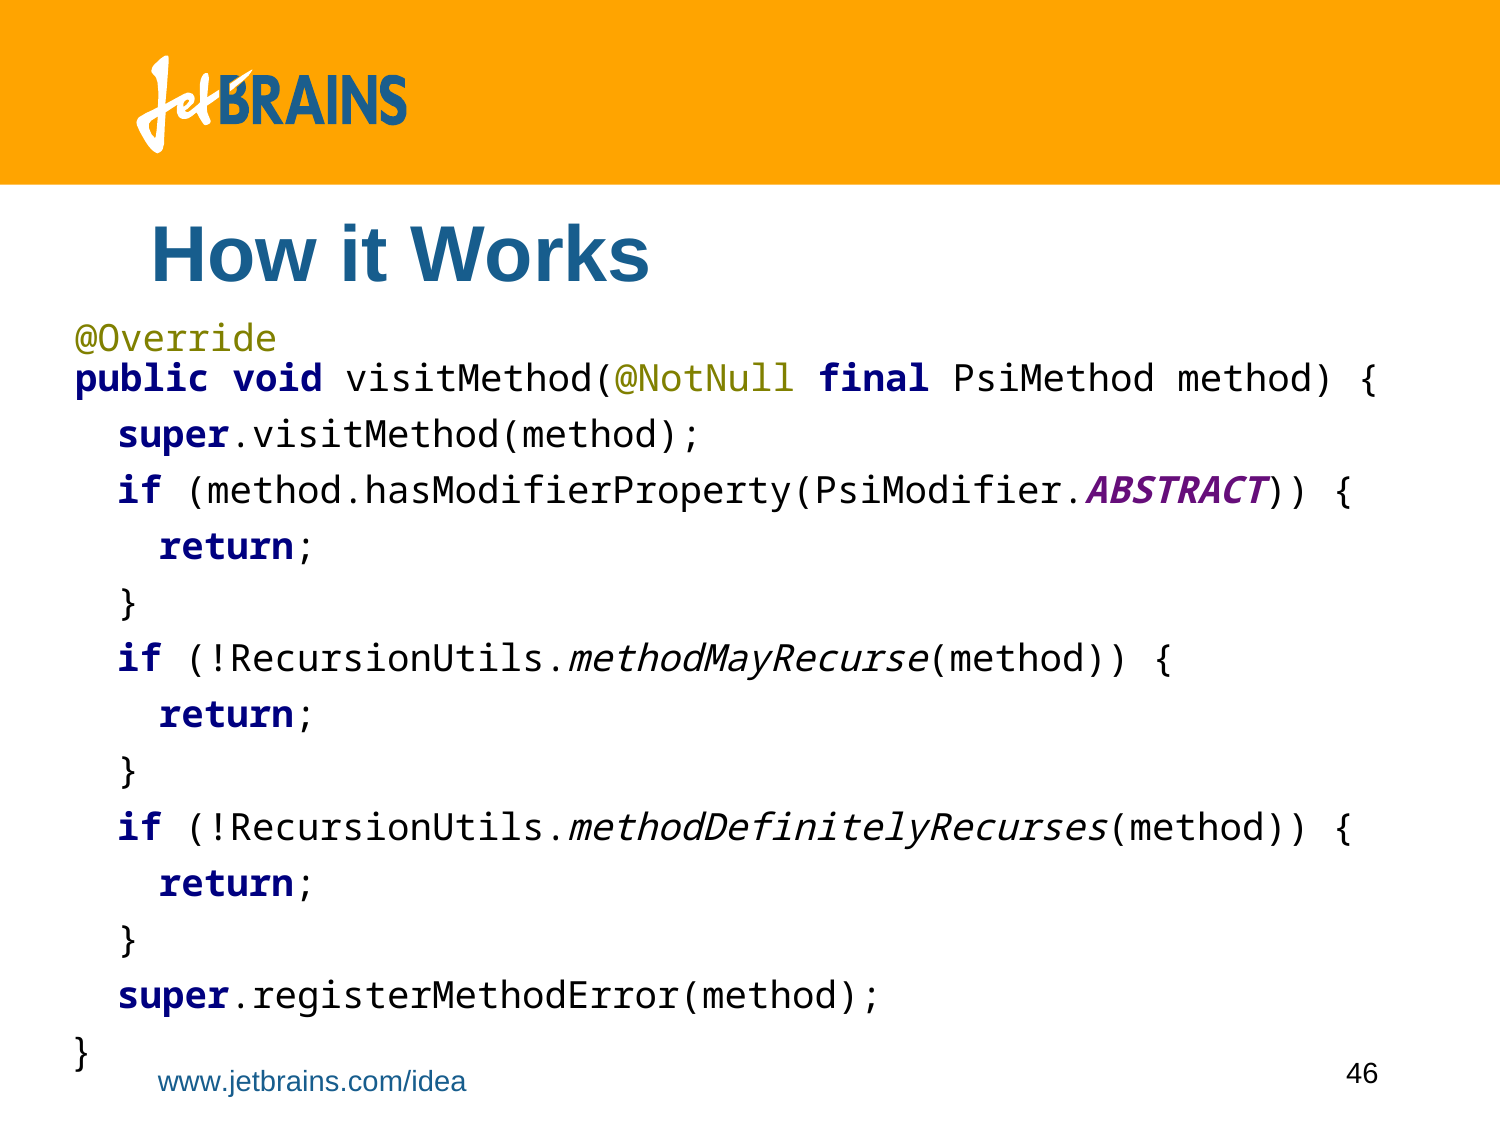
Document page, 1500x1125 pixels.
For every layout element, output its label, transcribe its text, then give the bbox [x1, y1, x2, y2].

subtitle @Override public void visitMethod(@NotNull final PsiMethod method) { super.visitMethod(method); if (method.hasModifierProperty(PsiModifier.ABSTRACT)) { return; } if (!RecursionUtils.methodMayRecurse(method)) { return; } if (!RecursionUtils.methodDefinitelyRecurses(method)) { return; } super.registerMethodError(method); } [75, 318, 1426, 1073]
title How it Works [135, 194, 1377, 305]
